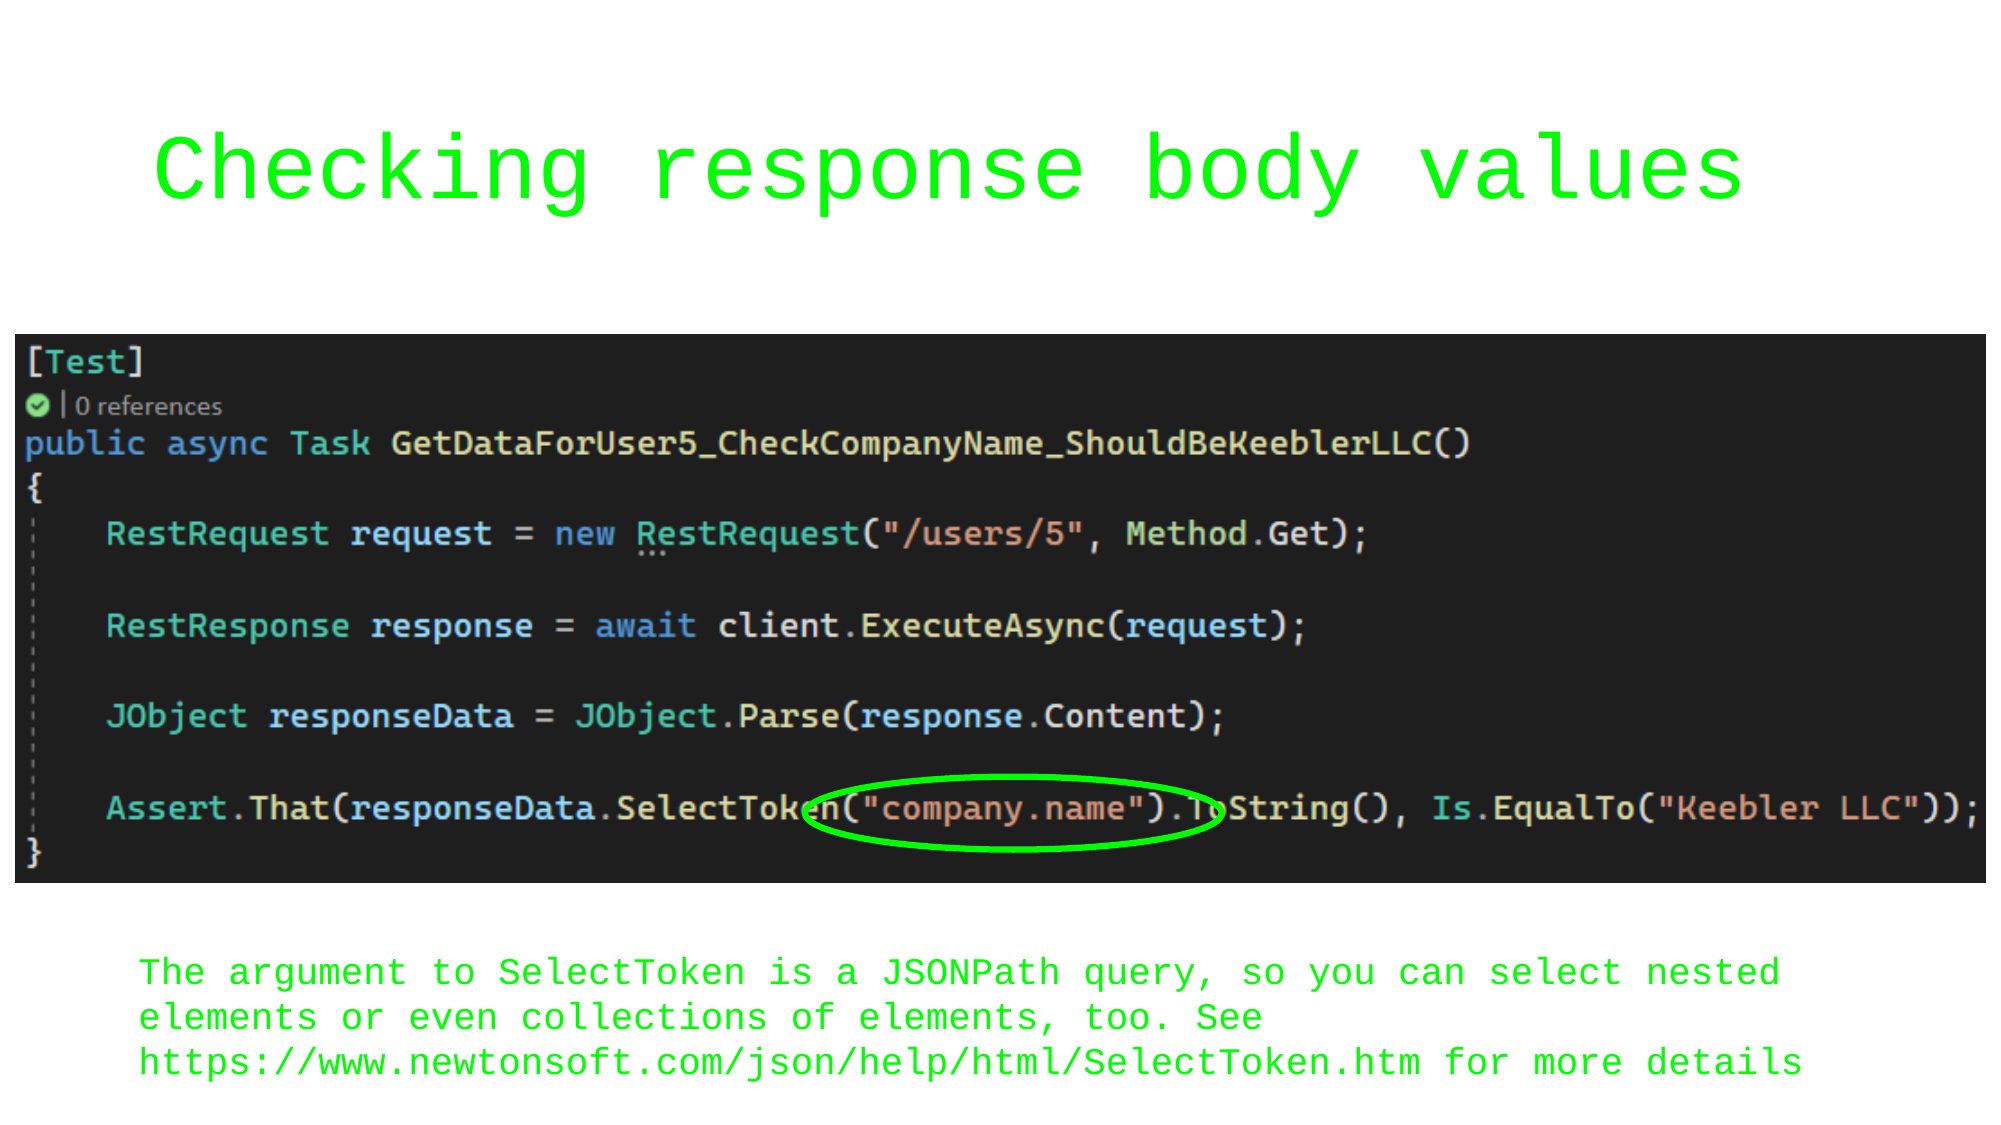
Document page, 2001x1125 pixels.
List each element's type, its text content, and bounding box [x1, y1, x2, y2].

title Checking response body values [137, 59, 1863, 278]
picture [15, 334, 1986, 883]
text_box The argument to SelectToken is a JSONPath query, so you can select nested elements or even collections of elements, too. See https://www.newtonsoft.com/json/help/html/SelectToken.htm for more details [123, 939, 1966, 1092]
